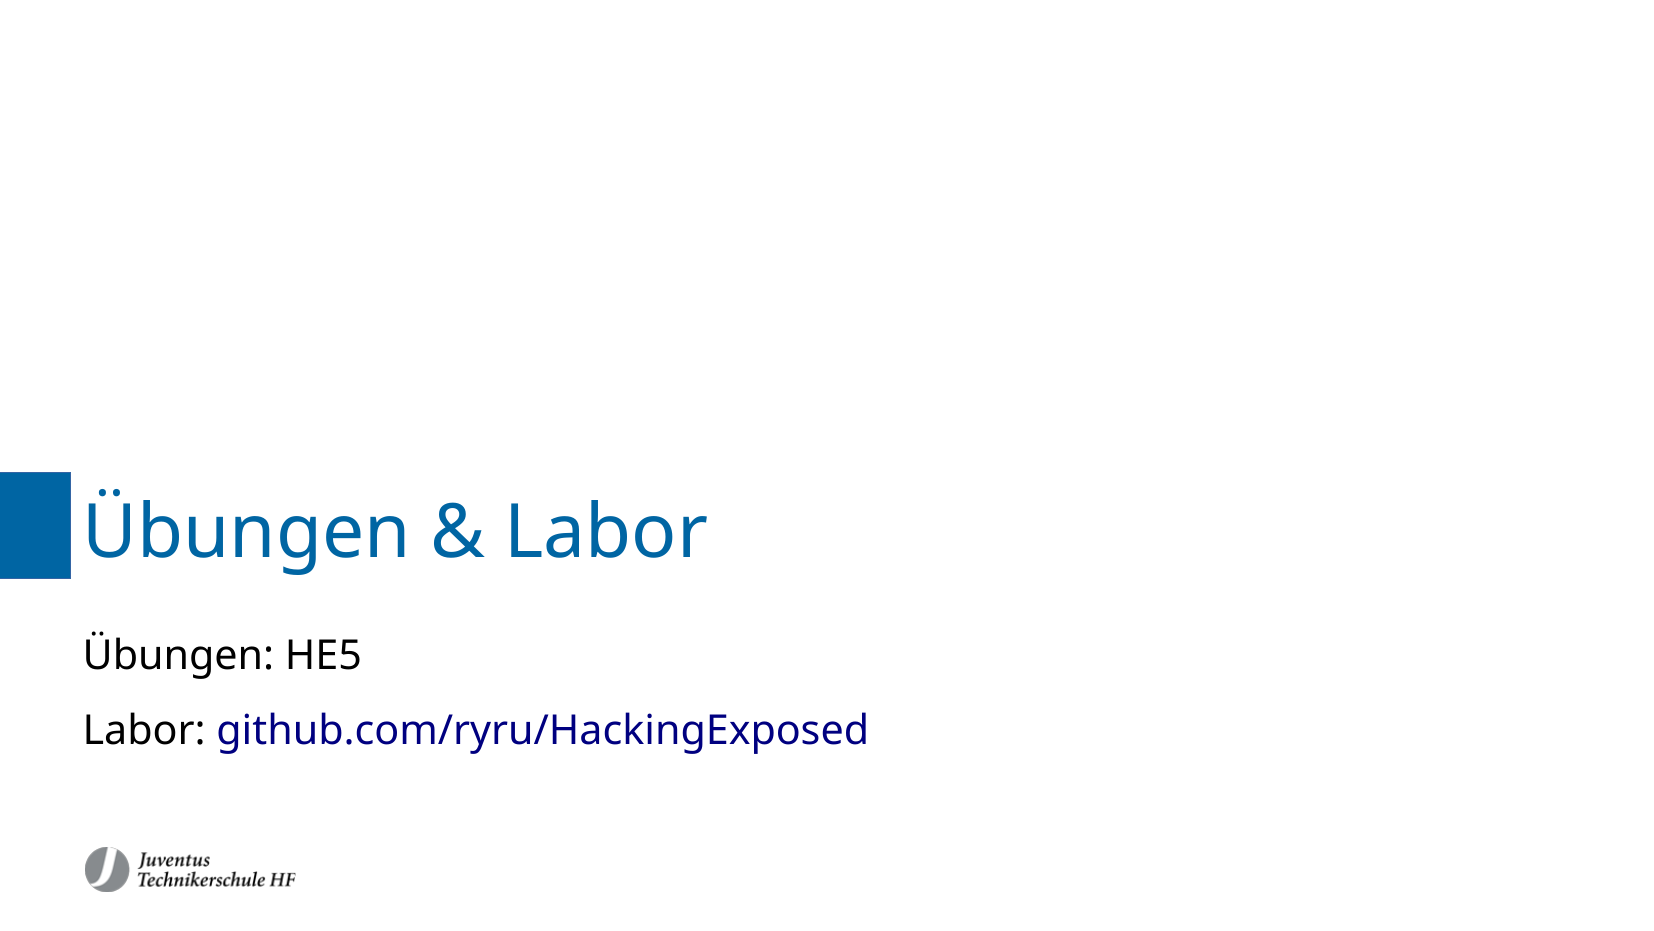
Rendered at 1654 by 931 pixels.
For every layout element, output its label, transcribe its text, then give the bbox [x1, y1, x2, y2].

title Übungen & Labor [82, 450, 1571, 606]
list Übungen: HE5 Labor: github.com/ryru/HackingExposed [82, 625, 1571, 758]
picture [85, 847, 296, 892]
